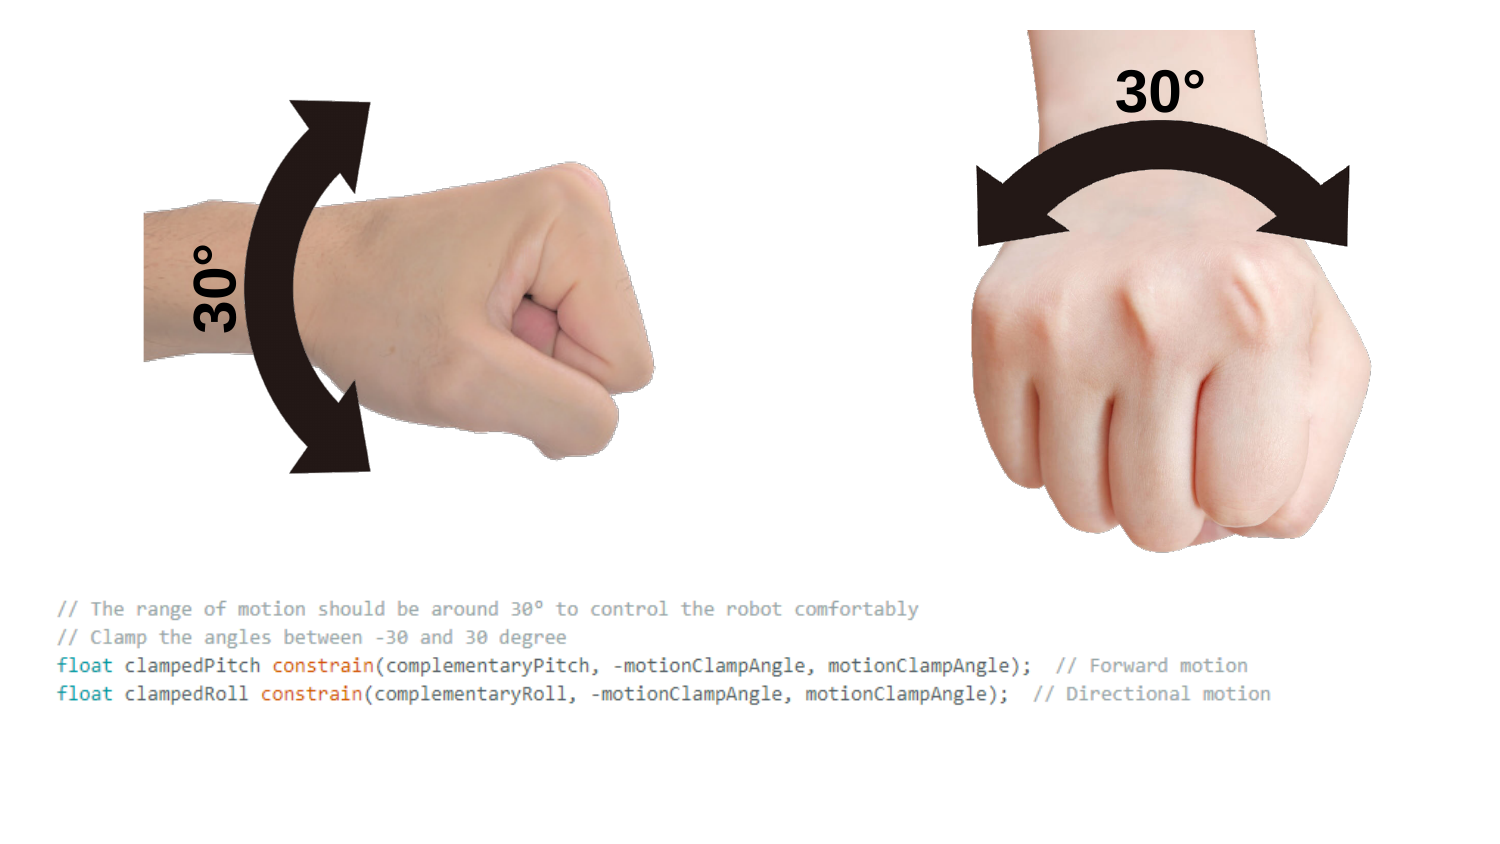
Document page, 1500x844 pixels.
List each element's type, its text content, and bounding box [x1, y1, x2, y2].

picture [916, 30, 1409, 590]
picture [143, 77, 750, 496]
text_box 30° [160, 223, 254, 350]
text_box 30° [1099, 36, 1226, 130]
picture [53, 598, 1321, 714]
